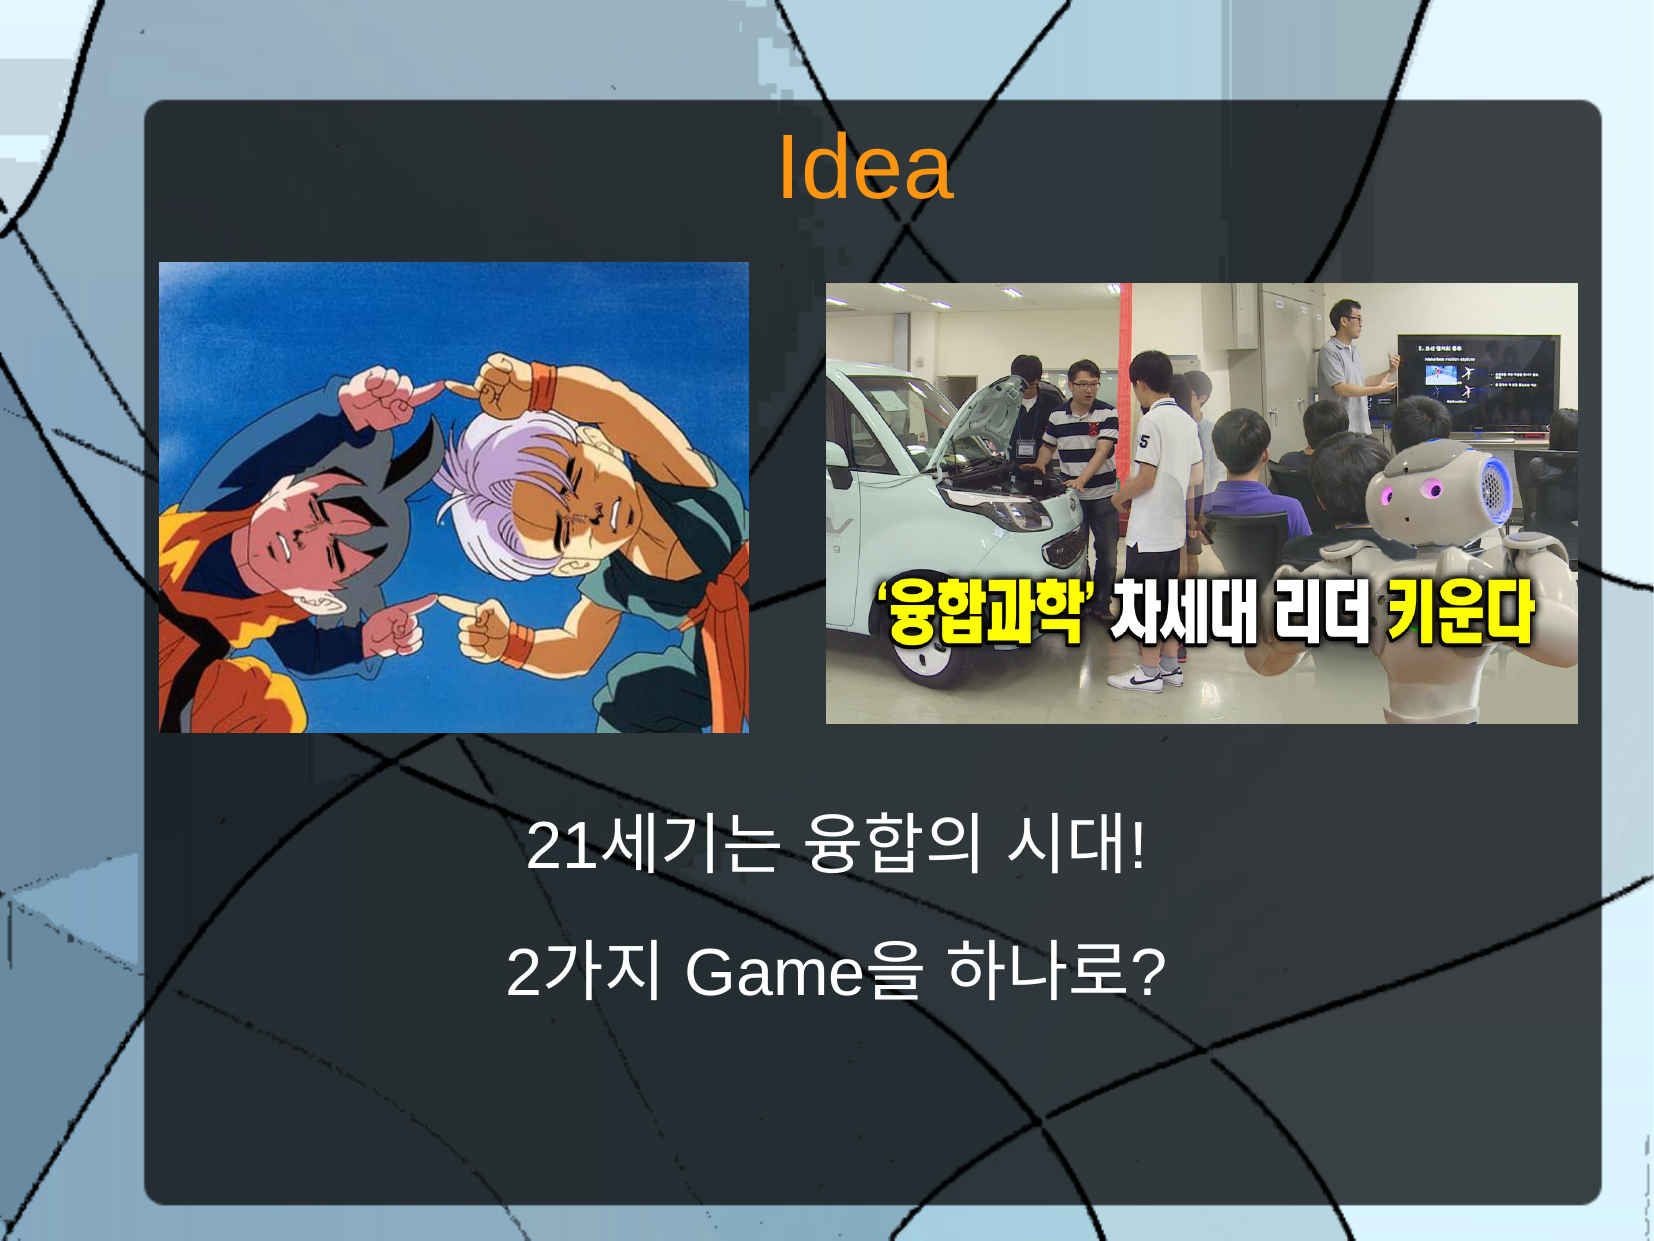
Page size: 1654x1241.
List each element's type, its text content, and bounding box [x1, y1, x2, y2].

list 21세기는 융합의 시대! 2가지 Game을 하나로? [173, 791, 1430, 1155]
title Idea [153, 59, 1577, 276]
picture [0, 0, 1654, 1241]
